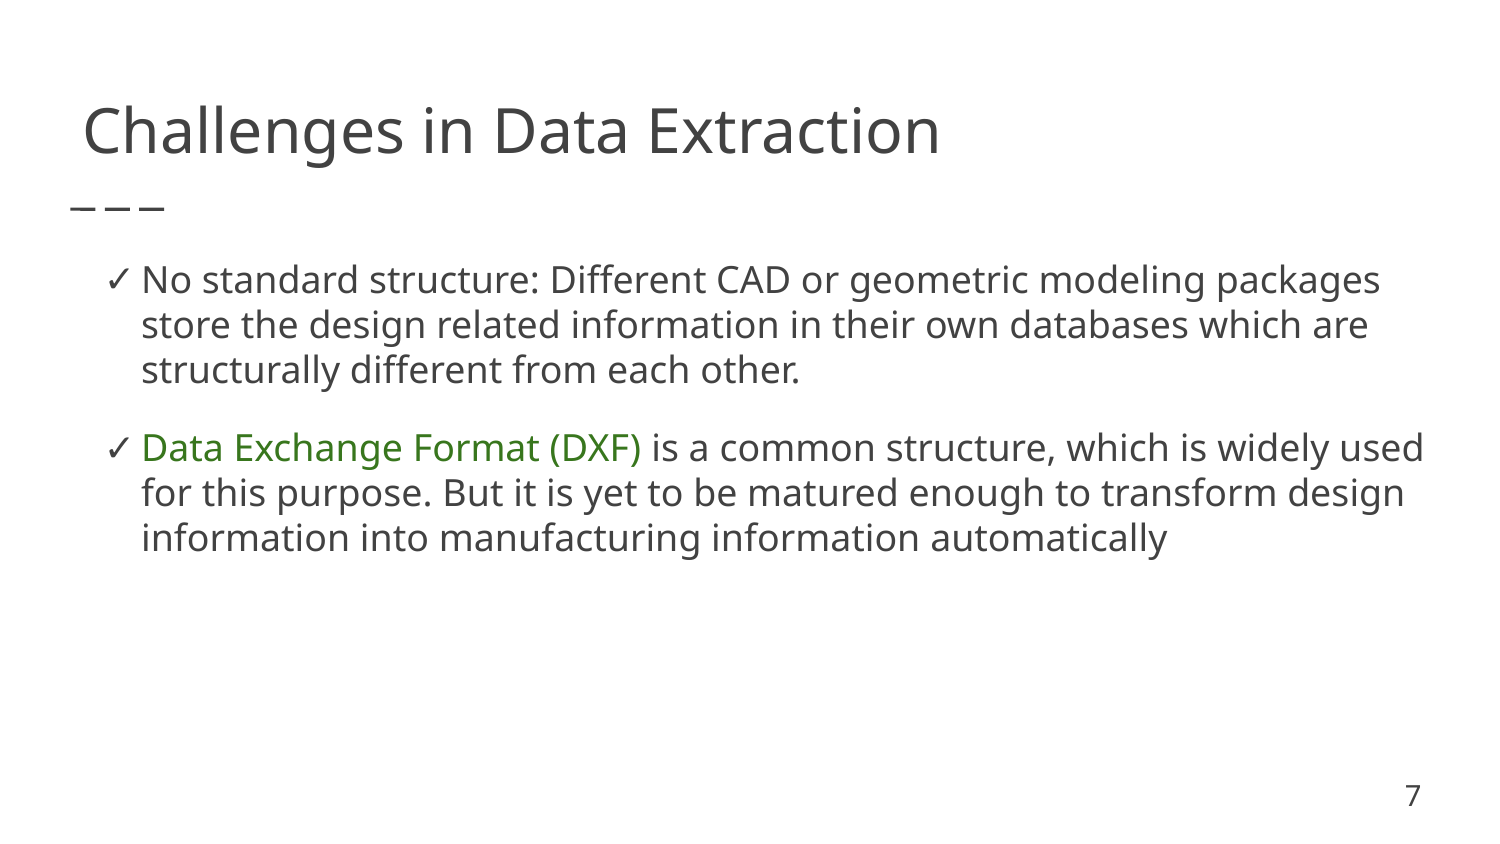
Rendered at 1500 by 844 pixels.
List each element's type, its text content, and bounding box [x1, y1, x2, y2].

slide_number <number> [1389, 764, 1480, 830]
list No standard structure: Different CAD or geometric modeling packages store the design related information in their own databases which are structurally different from each other. Data Exchange Format (DXF) is a common structure, which is widely used for this purpose. But it is yet to be matured enough to transform design information into manufacturing information automatically [51, 240, 1449, 750]
title Challenges in Data Extraction [51, 40, 1449, 182]
